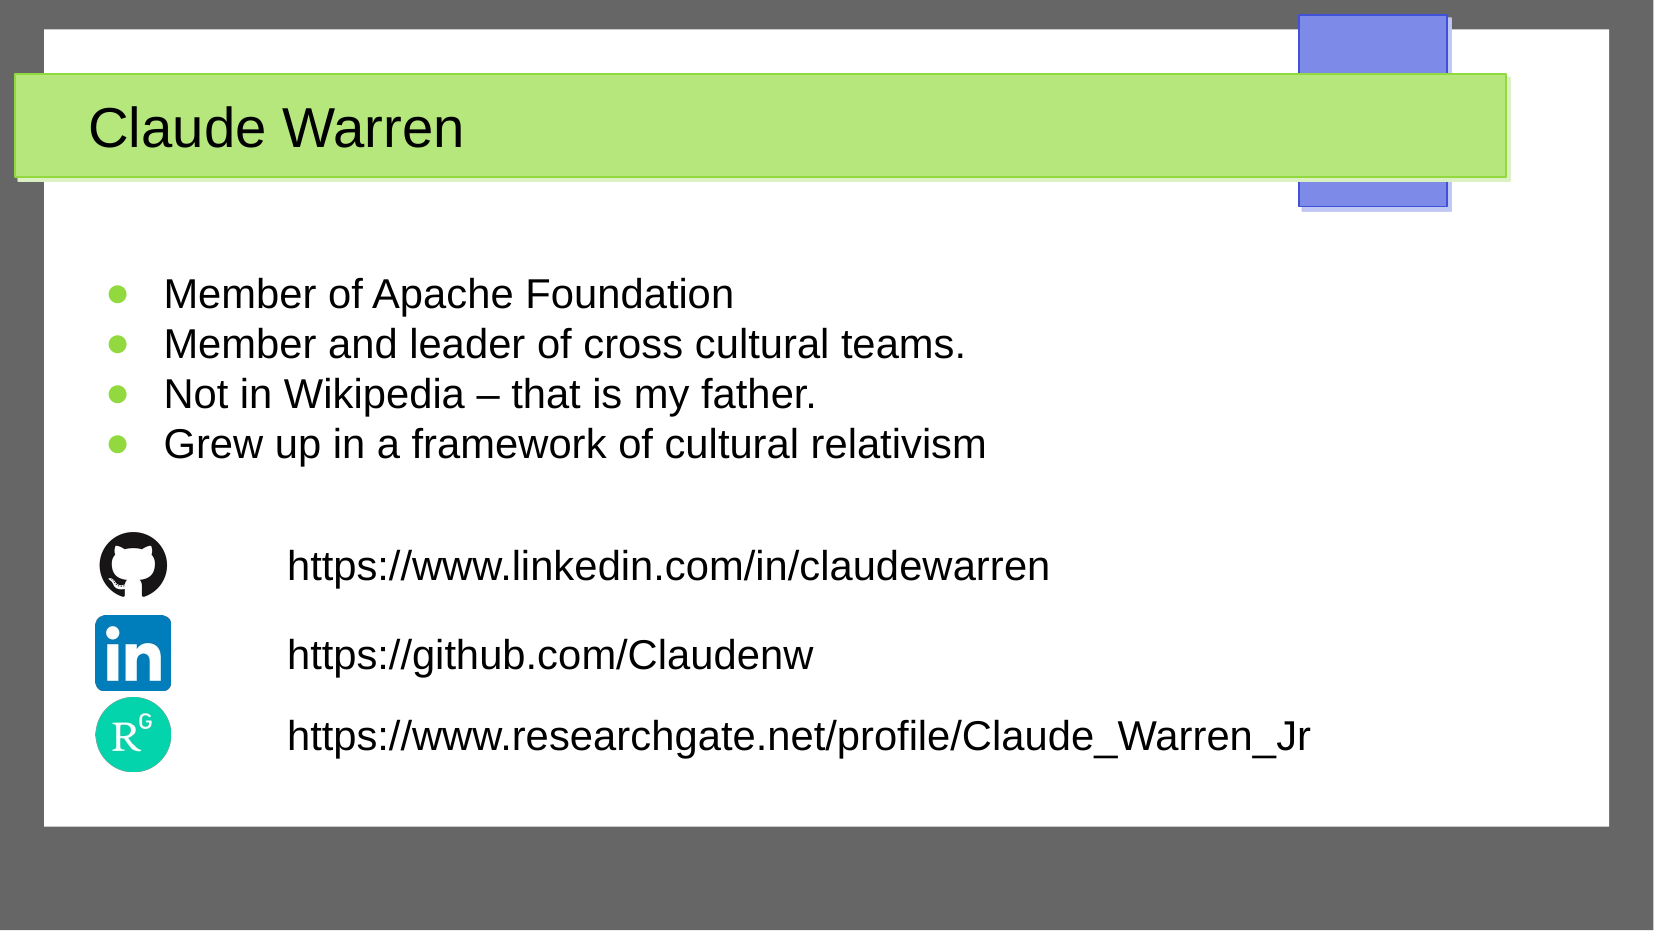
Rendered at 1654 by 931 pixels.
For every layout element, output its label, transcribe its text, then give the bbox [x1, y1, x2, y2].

text_box https://www.researchgate.net/profile/Claude_Warren_Jr [272, 694, 1495, 775]
picture [126, 644, 160, 680]
picture [95, 697, 171, 772]
picture [95, 615, 102, 622]
text_box https://github.com/Claudenw [272, 612, 1495, 693]
picture [108, 645, 118, 680]
text_box Claude Warren [88, 73, 1506, 178]
text_box Member of Apache Foundation Member and leader of cross cultural teams. Not in Wikipedia – that is my father. Grew up in a framework of cultural relativism [88, 221, 1565, 513]
picture [88, 520, 178, 609]
picture [107, 627, 119, 639]
text_box https://www.linkedin.com/in/claudewarren [272, 523, 1495, 605]
